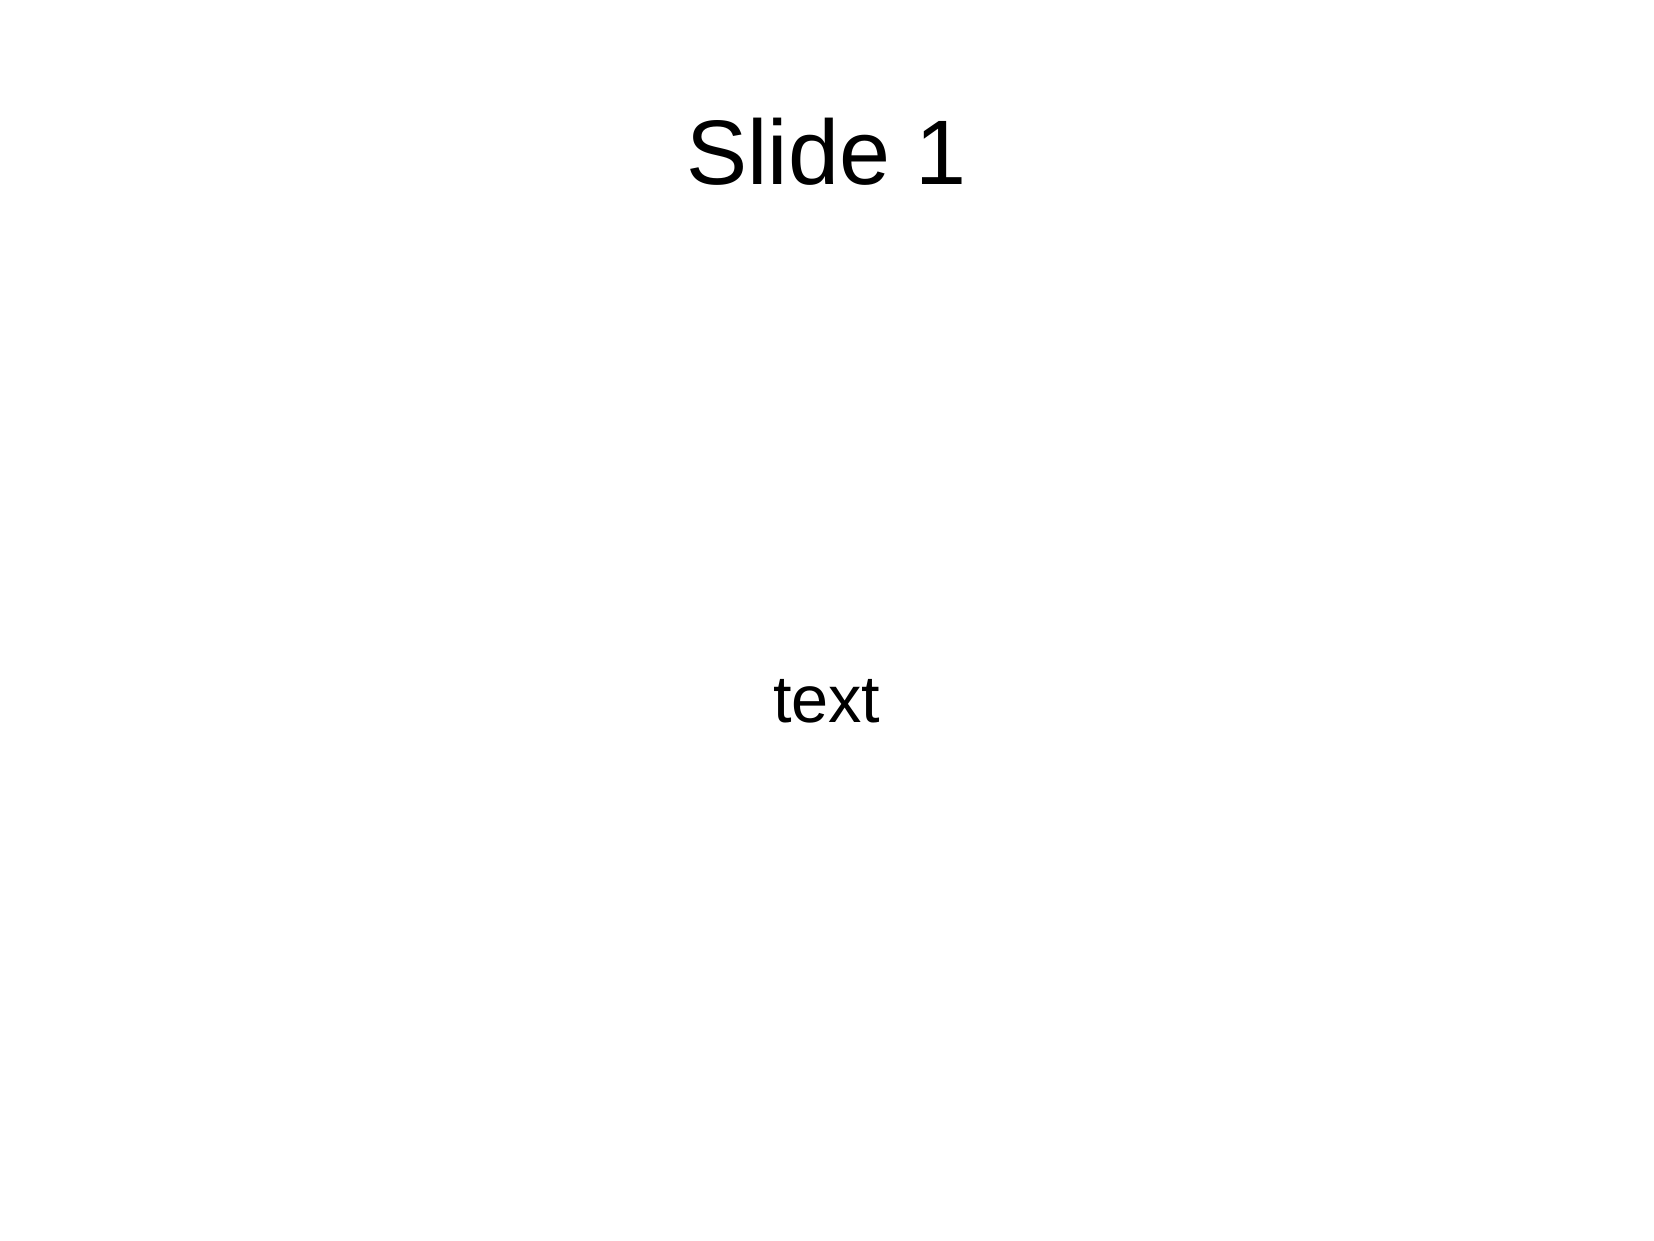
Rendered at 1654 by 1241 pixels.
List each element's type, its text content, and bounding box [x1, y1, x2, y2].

subtitle text [82, 297, 1571, 1102]
title Slide 1 [82, 56, 1571, 250]
